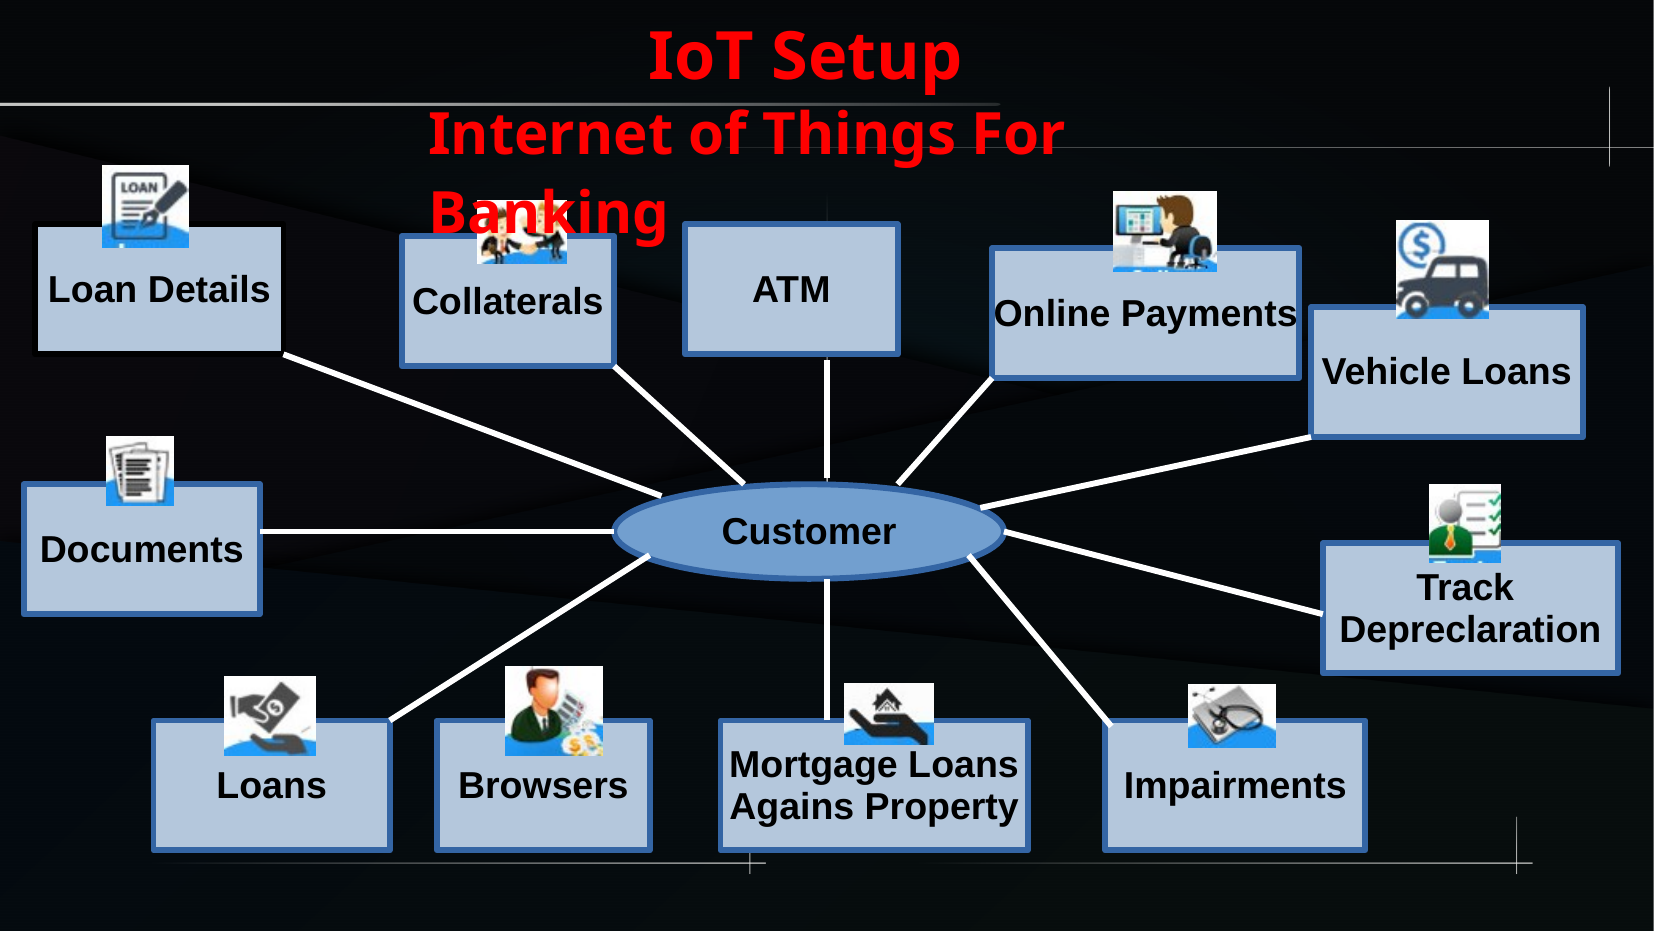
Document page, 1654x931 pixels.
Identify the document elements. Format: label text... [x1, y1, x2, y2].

text_box Mortgage Loans Agains Property [720, 720, 1028, 851]
text_box ATM [685, 224, 898, 355]
text_box Customer [614, 484, 1004, 579]
text_box Documents [23, 484, 260, 615]
text_box Loan Details [35, 224, 284, 355]
text_box Collaterals [401, 236, 615, 367]
text_box Track Depreclaration [1322, 543, 1619, 674]
title IoT Setup [23, 8, 1589, 98]
text_box Online Payments [992, 248, 1300, 378]
picture [0, 0, 1654, 931]
text_box Vehicle Loans [1311, 307, 1583, 438]
text_box Loans [153, 720, 390, 851]
text_box Browsers [437, 720, 650, 851]
text_box Impairments [1105, 720, 1366, 851]
text_box Internet of Things For Banking [413, 85, 1323, 178]
